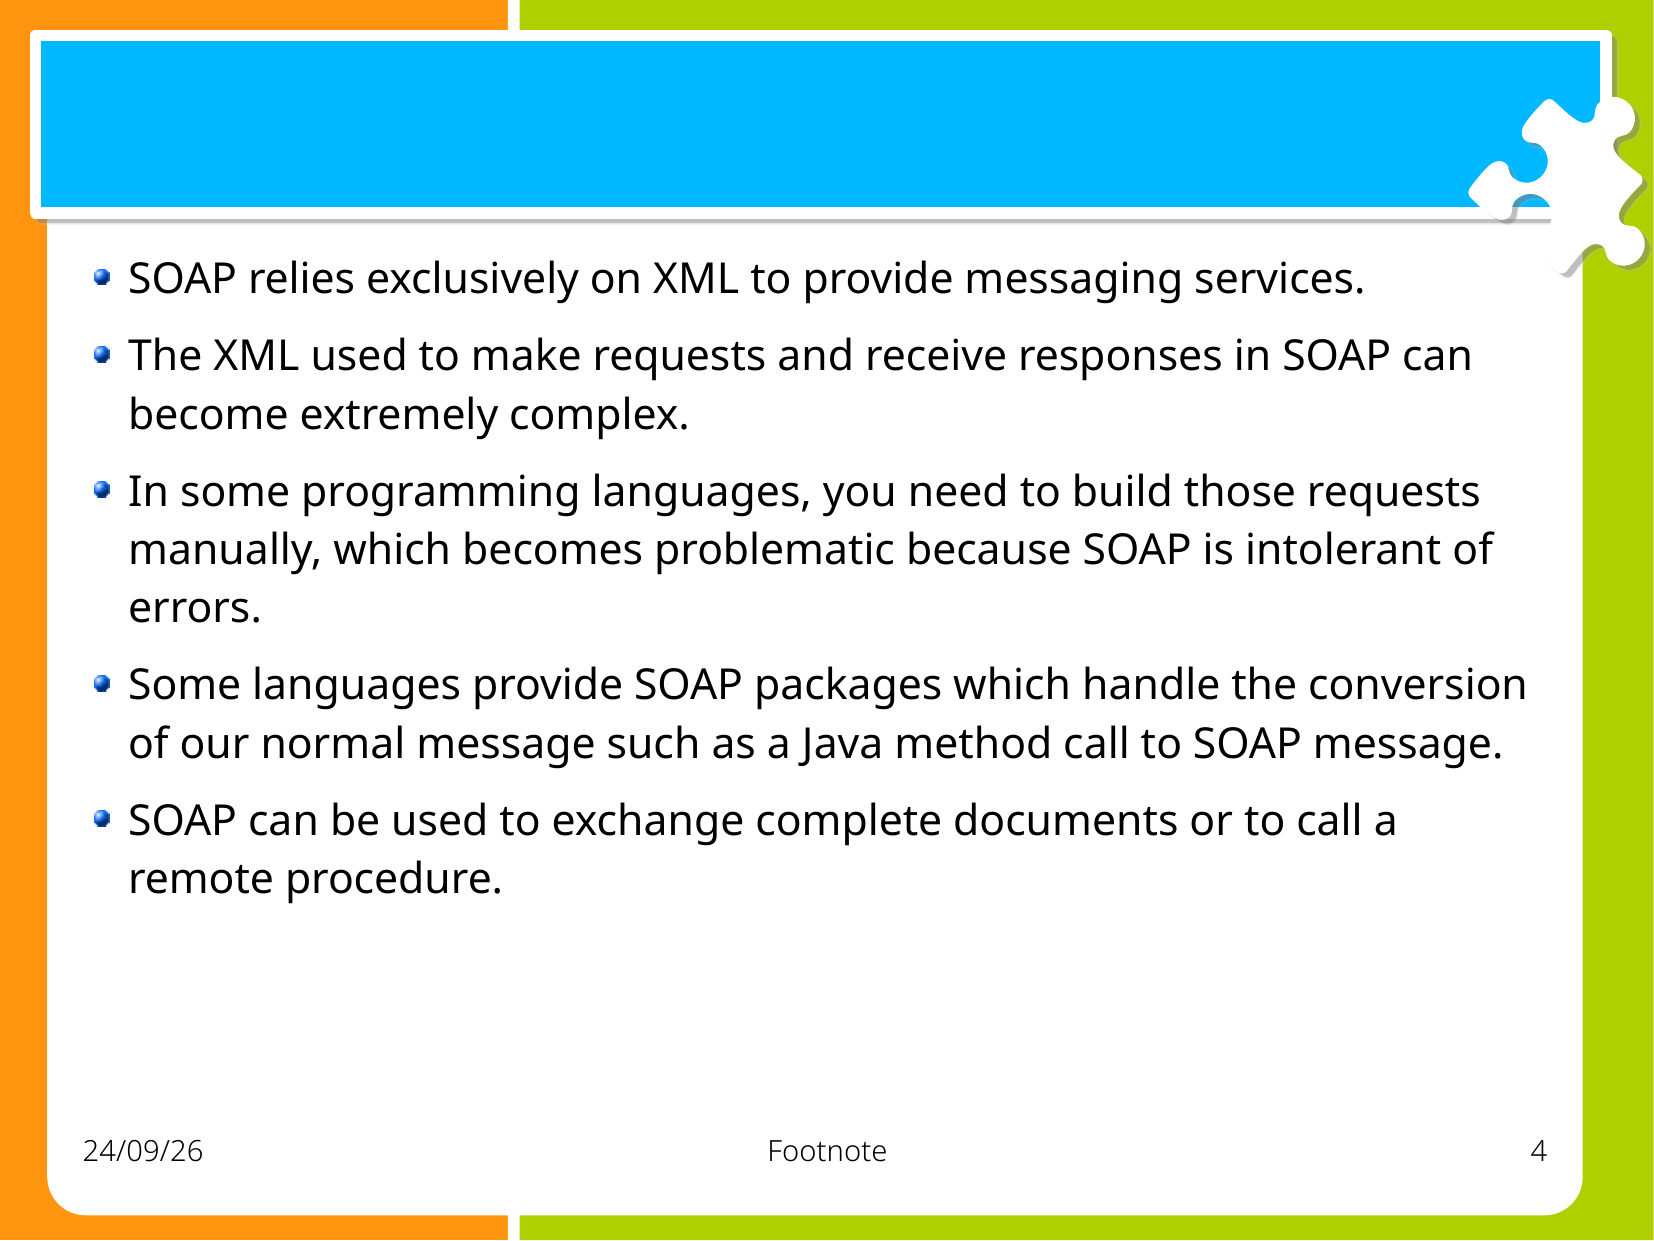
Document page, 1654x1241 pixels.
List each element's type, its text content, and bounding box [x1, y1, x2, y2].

list SOAP relies exclusively on XML to provide messaging services. The XML used to make requests and receive responses in SOAP can become extremely complex. In some programming languages, you need to build those requests manually, which becomes problematic because SOAP is intolerant of errors. Some languages provide SOAP packages which handle the conversion of our normal message such as a Java method call to SOAP message. SOAP can be used to exchange complete documents or to call a remote procedure. [82, 248, 1538, 968]
